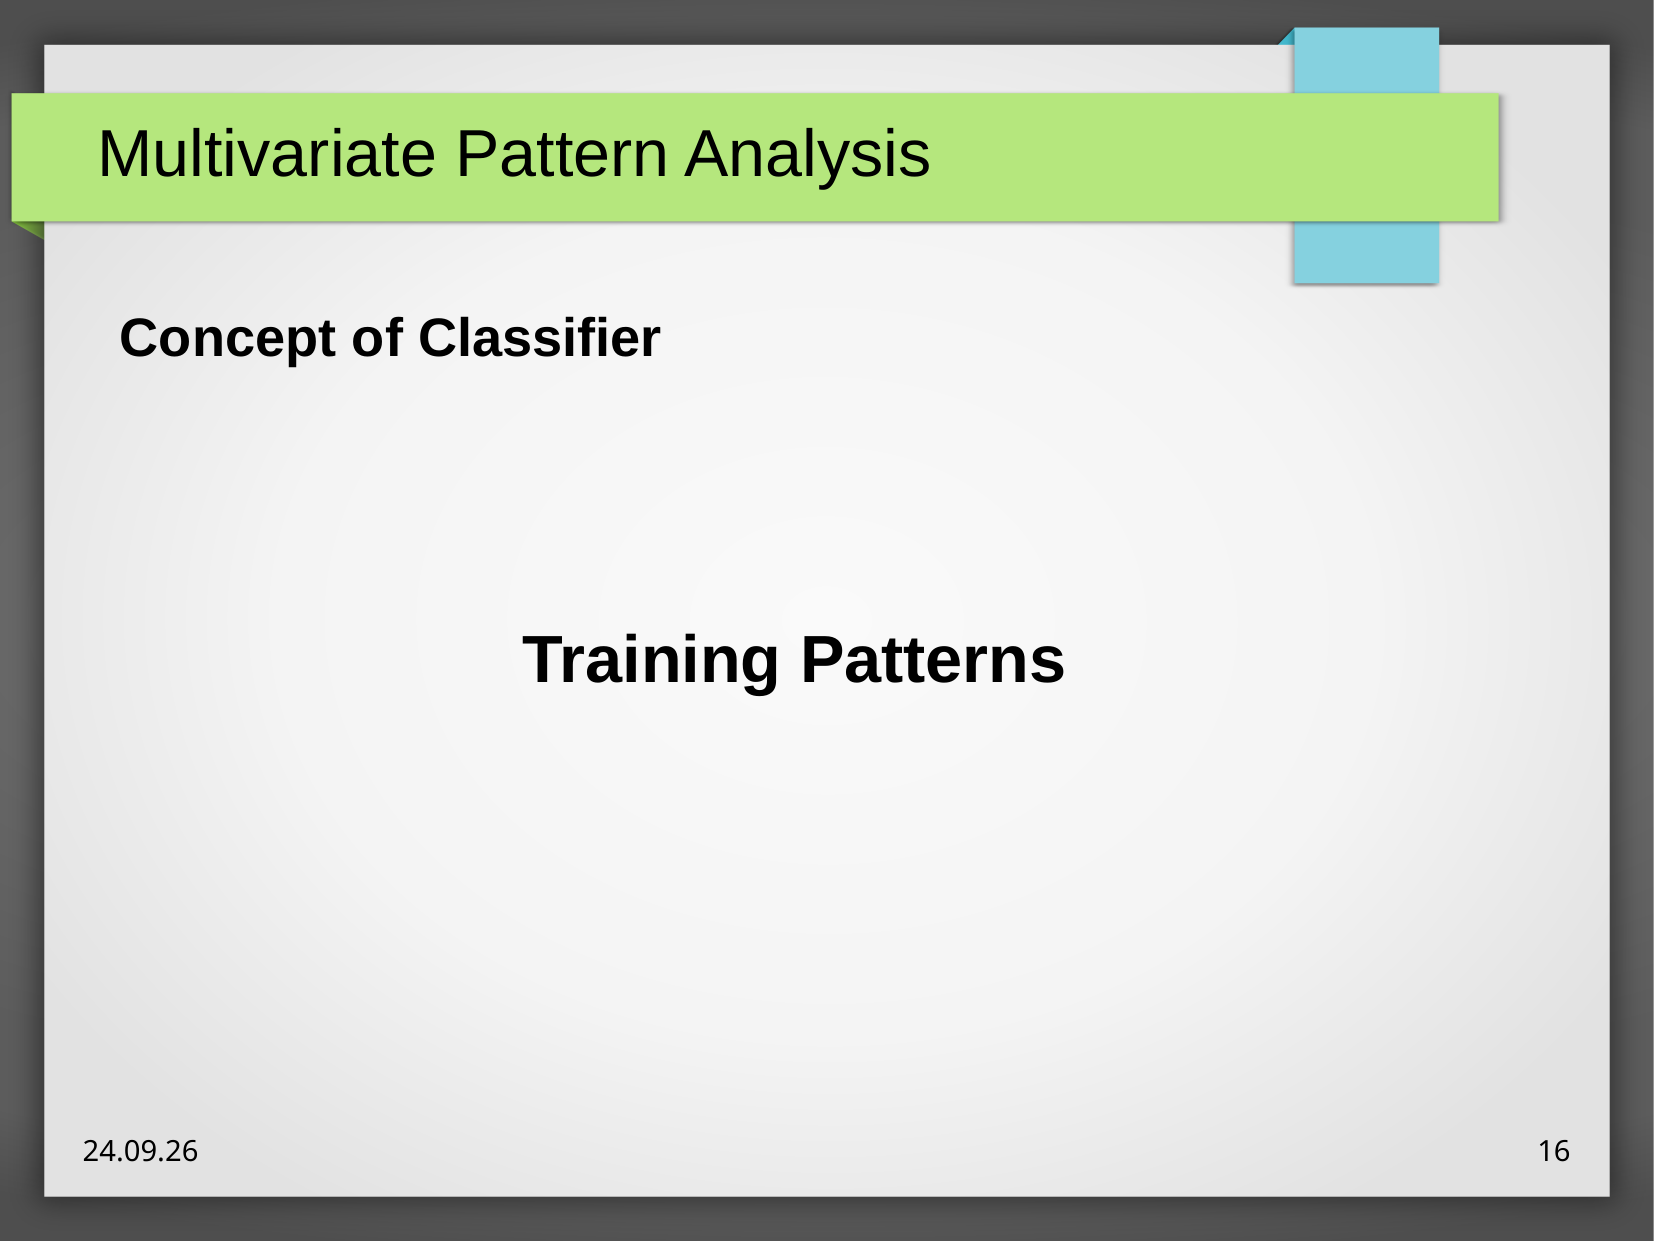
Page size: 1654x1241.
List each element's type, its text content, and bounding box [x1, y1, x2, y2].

text_box Concept of Classifier [105, 300, 961, 376]
text_box Training Patterns [195, 615, 1396, 705]
picture [0, 0, 1654, 1241]
text_box Multivariate Pattern Analysis [82, 94, 1264, 213]
